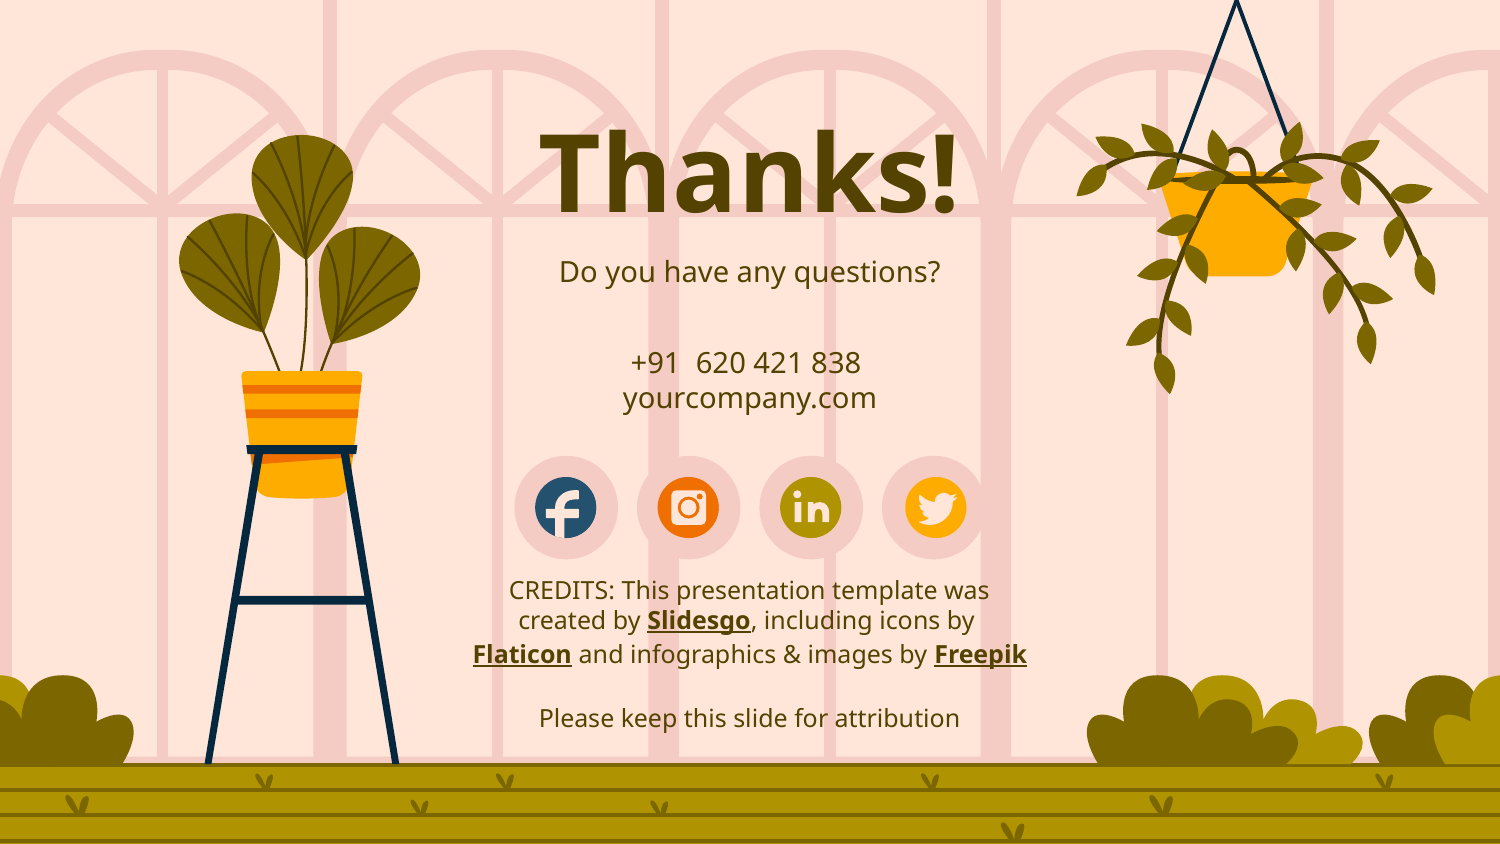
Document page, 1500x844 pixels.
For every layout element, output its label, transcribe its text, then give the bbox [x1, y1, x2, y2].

text_box [1076, 0, 1436, 395]
text_box [514, 455, 619, 560]
text_box [759, 455, 863, 560]
text_box [179, 134, 421, 765]
text_box [636, 455, 741, 560]
text_box Please keep this slide for attribution [503, 687, 996, 732]
title Thanks! [398, 87, 1102, 252]
text_box [881, 455, 986, 560]
subtitle Do you have any questions? +91 620 421 838 yourcompany.com [397, 238, 1103, 456]
